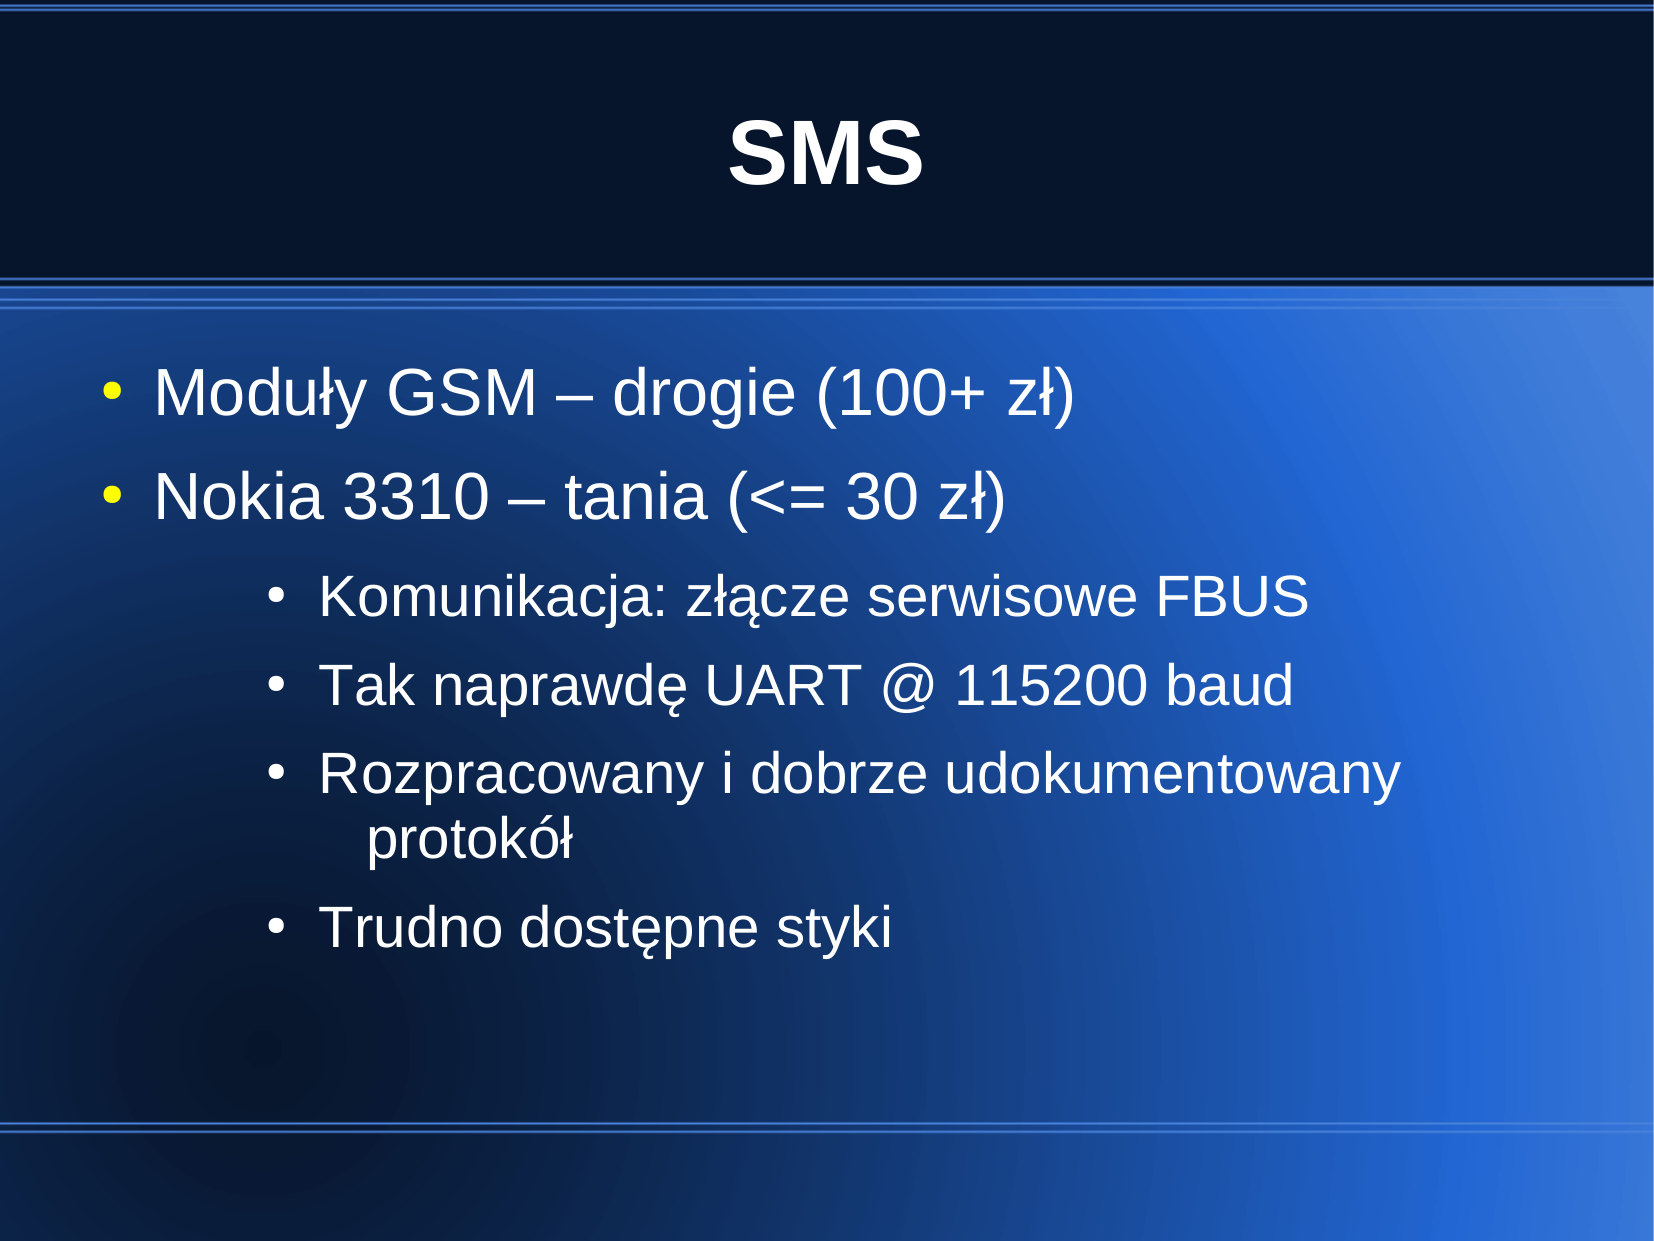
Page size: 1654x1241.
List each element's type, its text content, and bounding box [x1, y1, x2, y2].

picture [0, 0, 1654, 1241]
list Moduły GSM – drogie (100+ zł) Nokia 3310 – tania (<= 30 zł) Komunikacja: złącze serwisowe FBUS Tak naprawdę UART @ 115200 baud Rozpracowany i dobrze udokumentowany protokół Trudno dostępne styki [82, 355, 1571, 1174]
title SMS [82, 49, 1571, 257]
